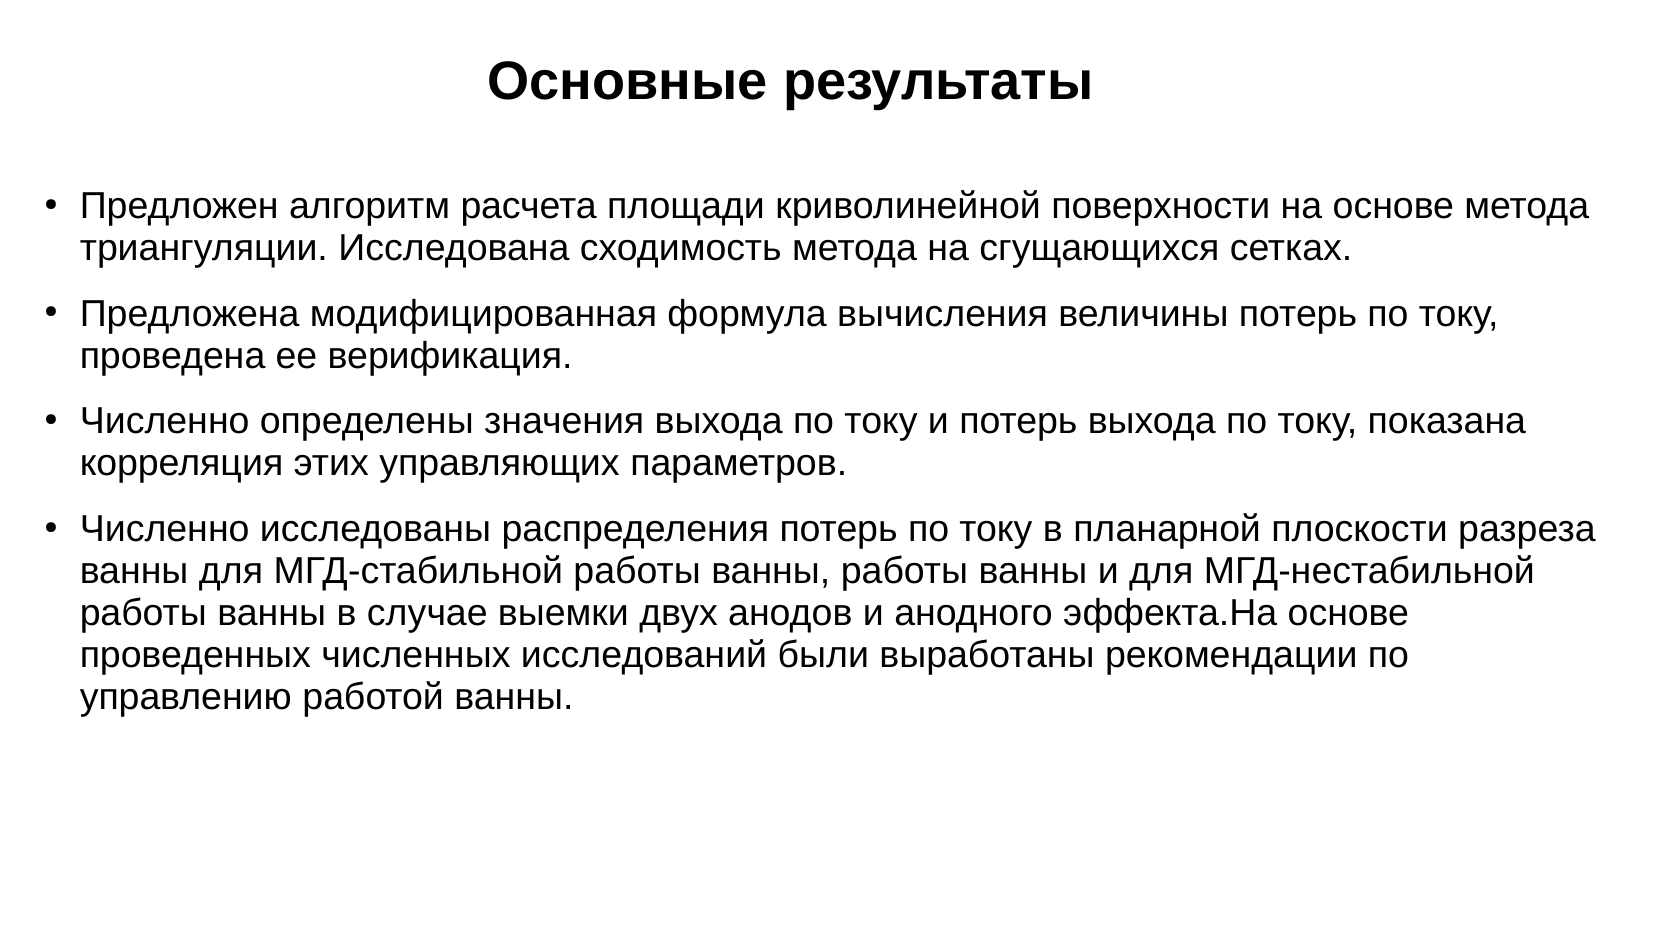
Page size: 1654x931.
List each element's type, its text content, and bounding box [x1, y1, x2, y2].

text_box Основные результаты [472, 42, 1123, 119]
text_box Предложен алгоритм расчета площади криволинейной поверхности на основе метода триангуляции. Исследована сходимость метода на сгущающихся сетках. Предложена модифицированная формула вычисления величины потерь по току, проведена ее верификация. Численно определены значения выхода по току и потерь выхода по току, показана корреляция этих управляющих параметров. Численно исследованы распределения потерь по току в планарной плоскости разреза ванны для МГД-стабильной работы ванны, работы ванны и для МГД-нестабильной работы ванны в случае выемки двух анодов и анодного эффекта.На основе проведенных численных исследований были выработаны рекомендации по управлению работой ванны. [29, 177, 1625, 886]
